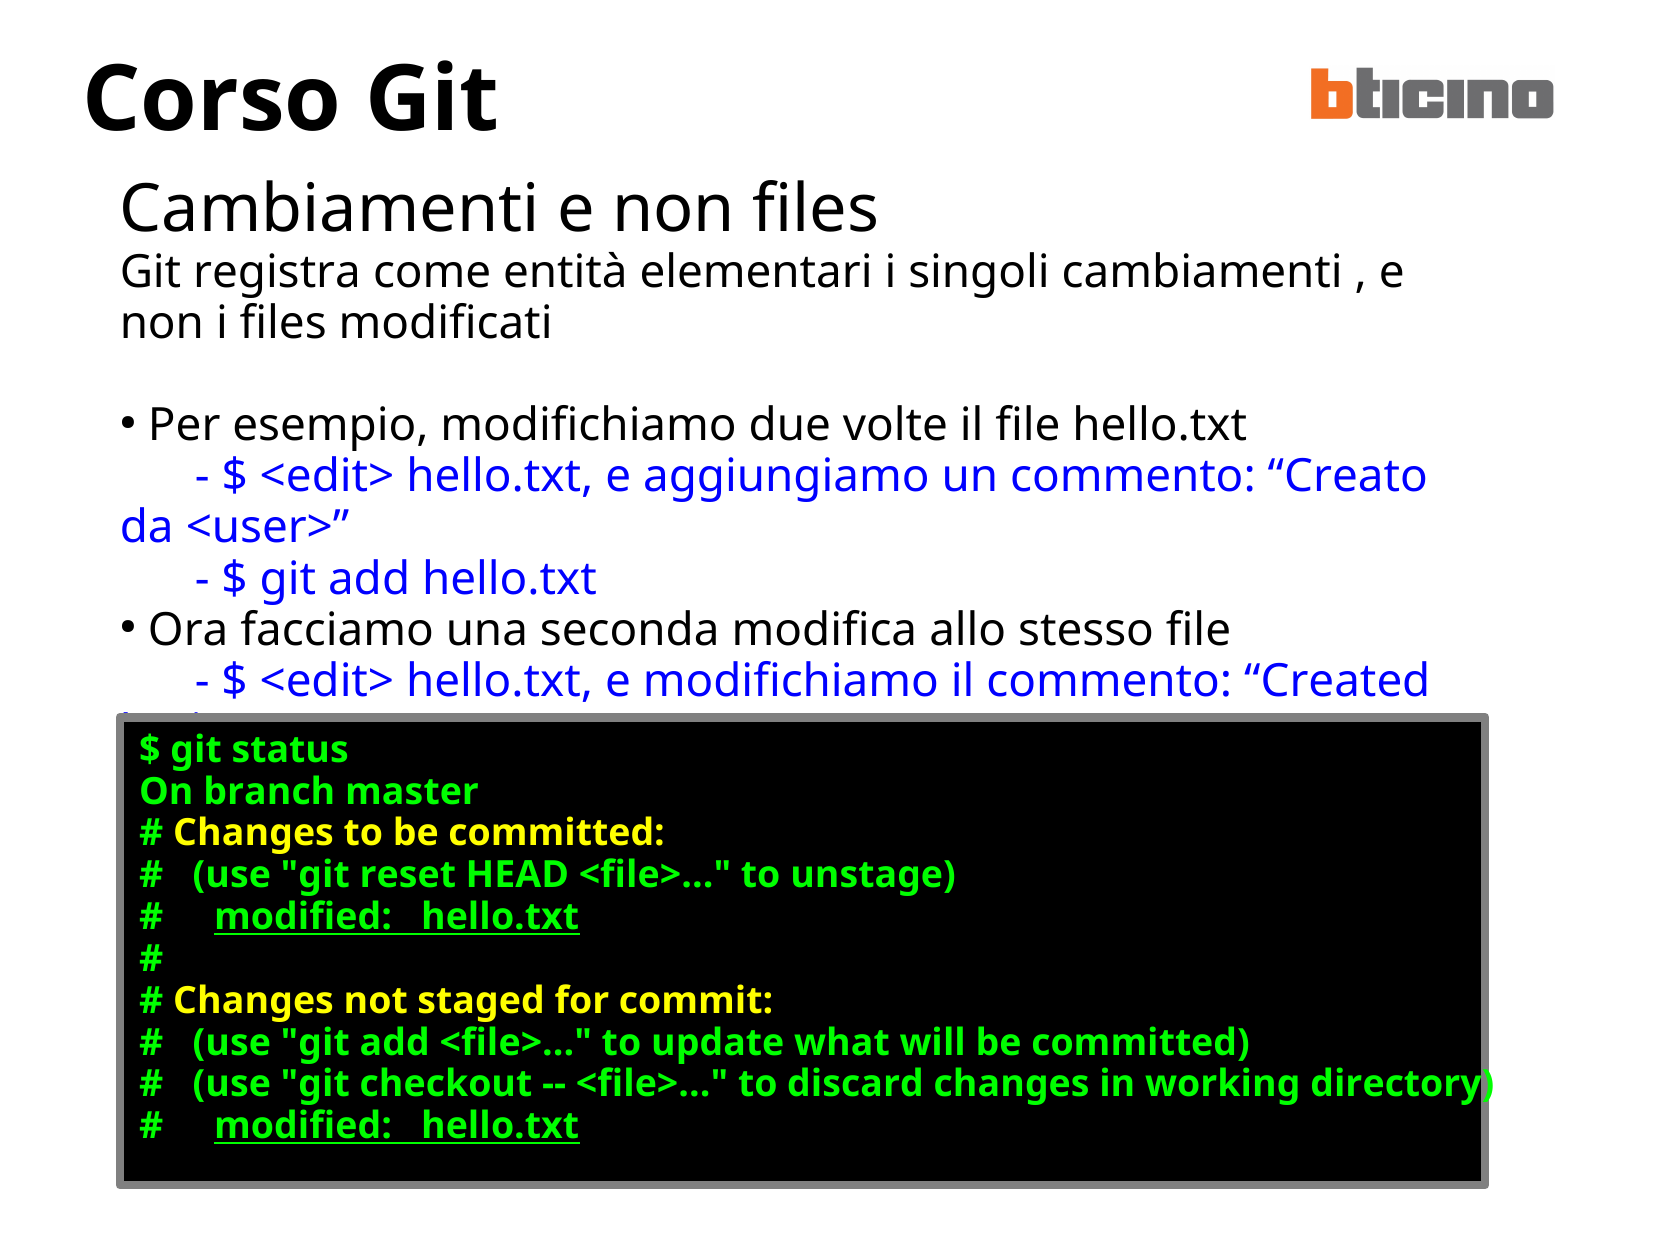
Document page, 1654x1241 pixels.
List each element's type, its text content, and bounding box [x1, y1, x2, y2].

text_box Cambiamenti e non files Git registra come entità elementari i singoli cambiamenti , e non i files modificati Per esempio, modifichiamo due volte il file hello.txt - $ <edit> hello.txt, e aggiungiamo un commento: “Creato da <user>” - $ git add hello.txt Ora facciamo una seconda modifica allo stesso file - $ <edit> hello.txt, e modifichiamo il commento: “Created by $user” - $ git status [105, 165, 1501, 766]
text_box $ git status On branch master # Changes to be committed: # (use "git reset HEAD <file>..." to unstage) # modified: hello.txt # # Changes not staged for commit: # (use "git add <file>..." to update what will be committed) # (use "git checkout -- <file>..." to discard changes in working directory) # modified: hello.txt [120, 717, 1486, 1186]
title Corso Git [82, 48, 1570, 151]
